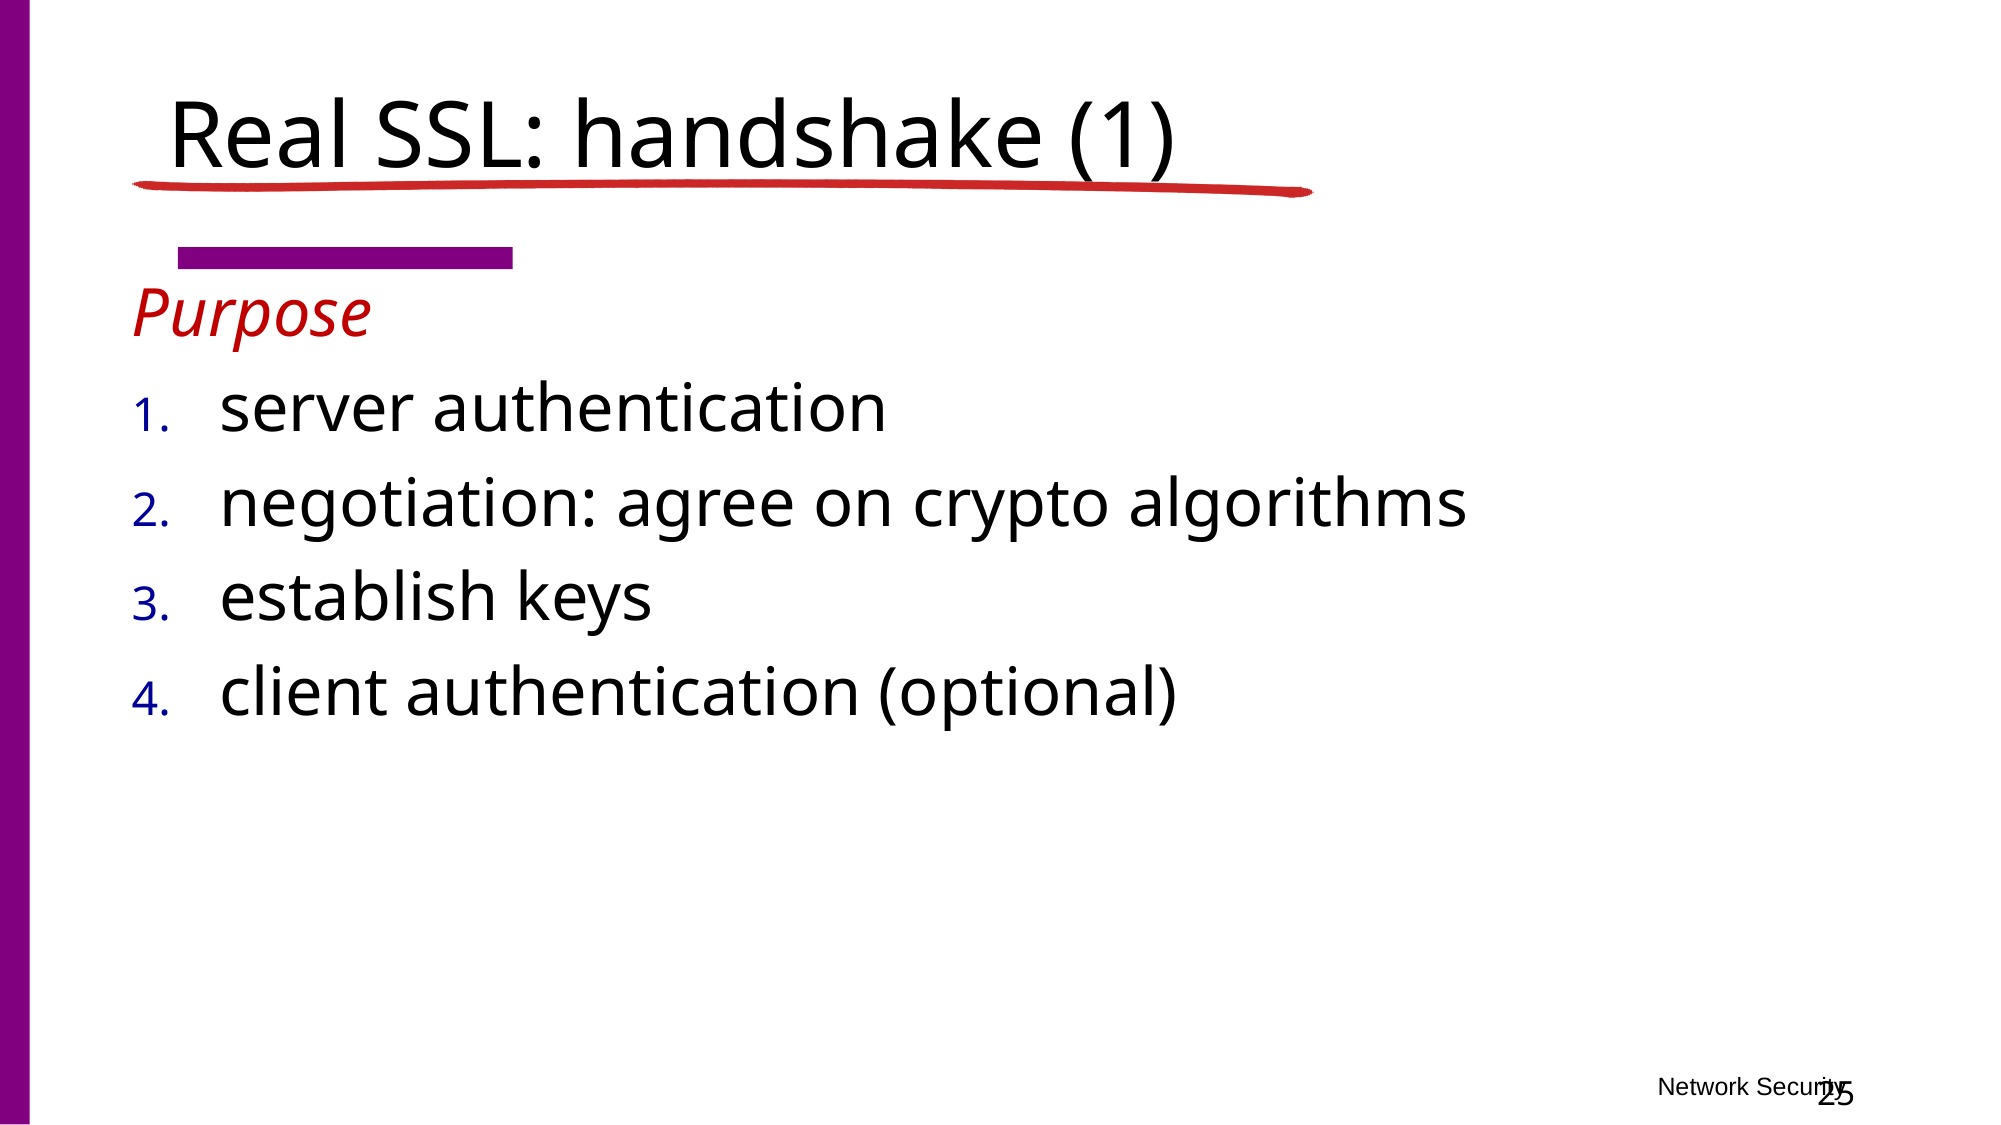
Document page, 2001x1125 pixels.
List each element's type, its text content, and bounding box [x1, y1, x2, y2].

title Real SSL: handshake (1) [116, 37, 1817, 225]
list Purpose server authentication negotiation: agree on crypto algorithms establish keys client authentication (optional) [116, 262, 1817, 1026]
text_box Network Security [1016, 1062, 1862, 1114]
